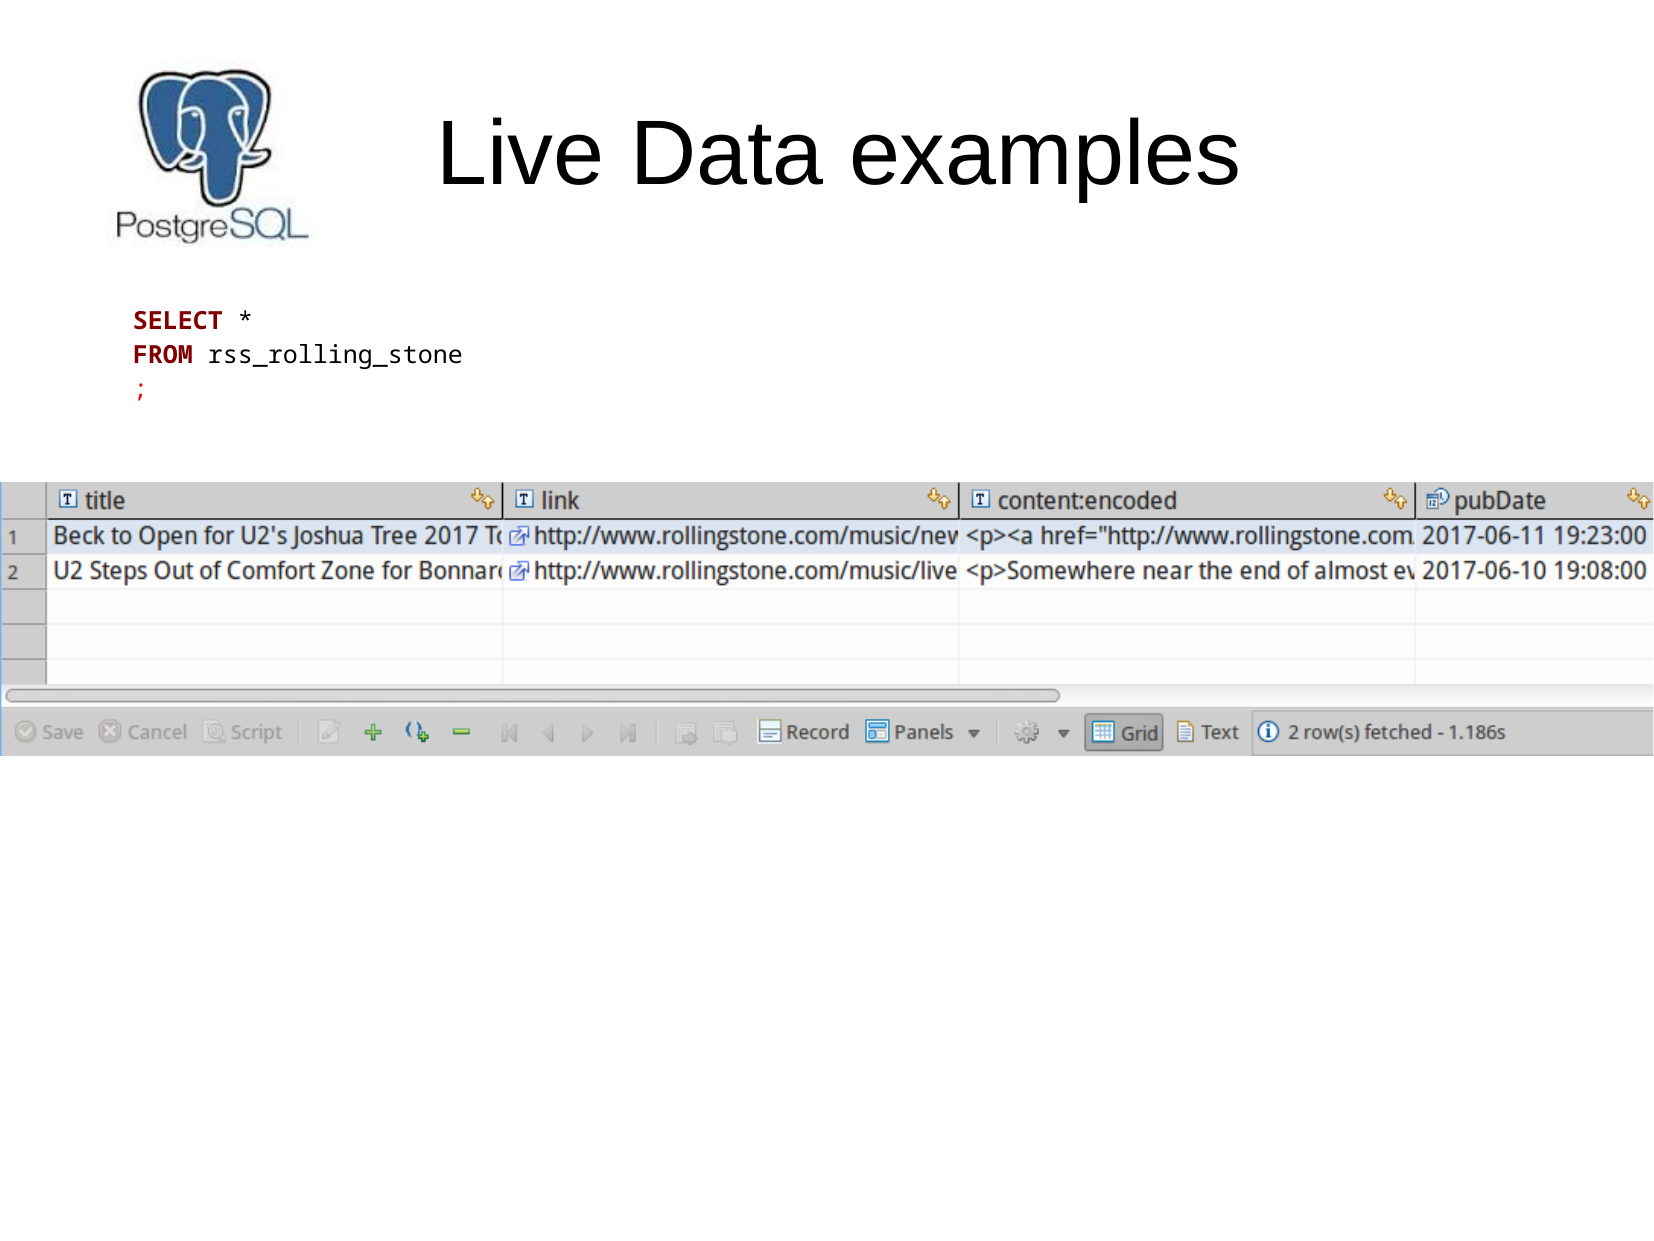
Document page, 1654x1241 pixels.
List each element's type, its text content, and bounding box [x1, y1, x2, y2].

picture [0, 482, 1654, 756]
picture [58, 60, 356, 247]
text_box SELECT * FROM rss_rolling_stone ; [118, 295, 478, 397]
title Live Data examples [82, 49, 1571, 257]
